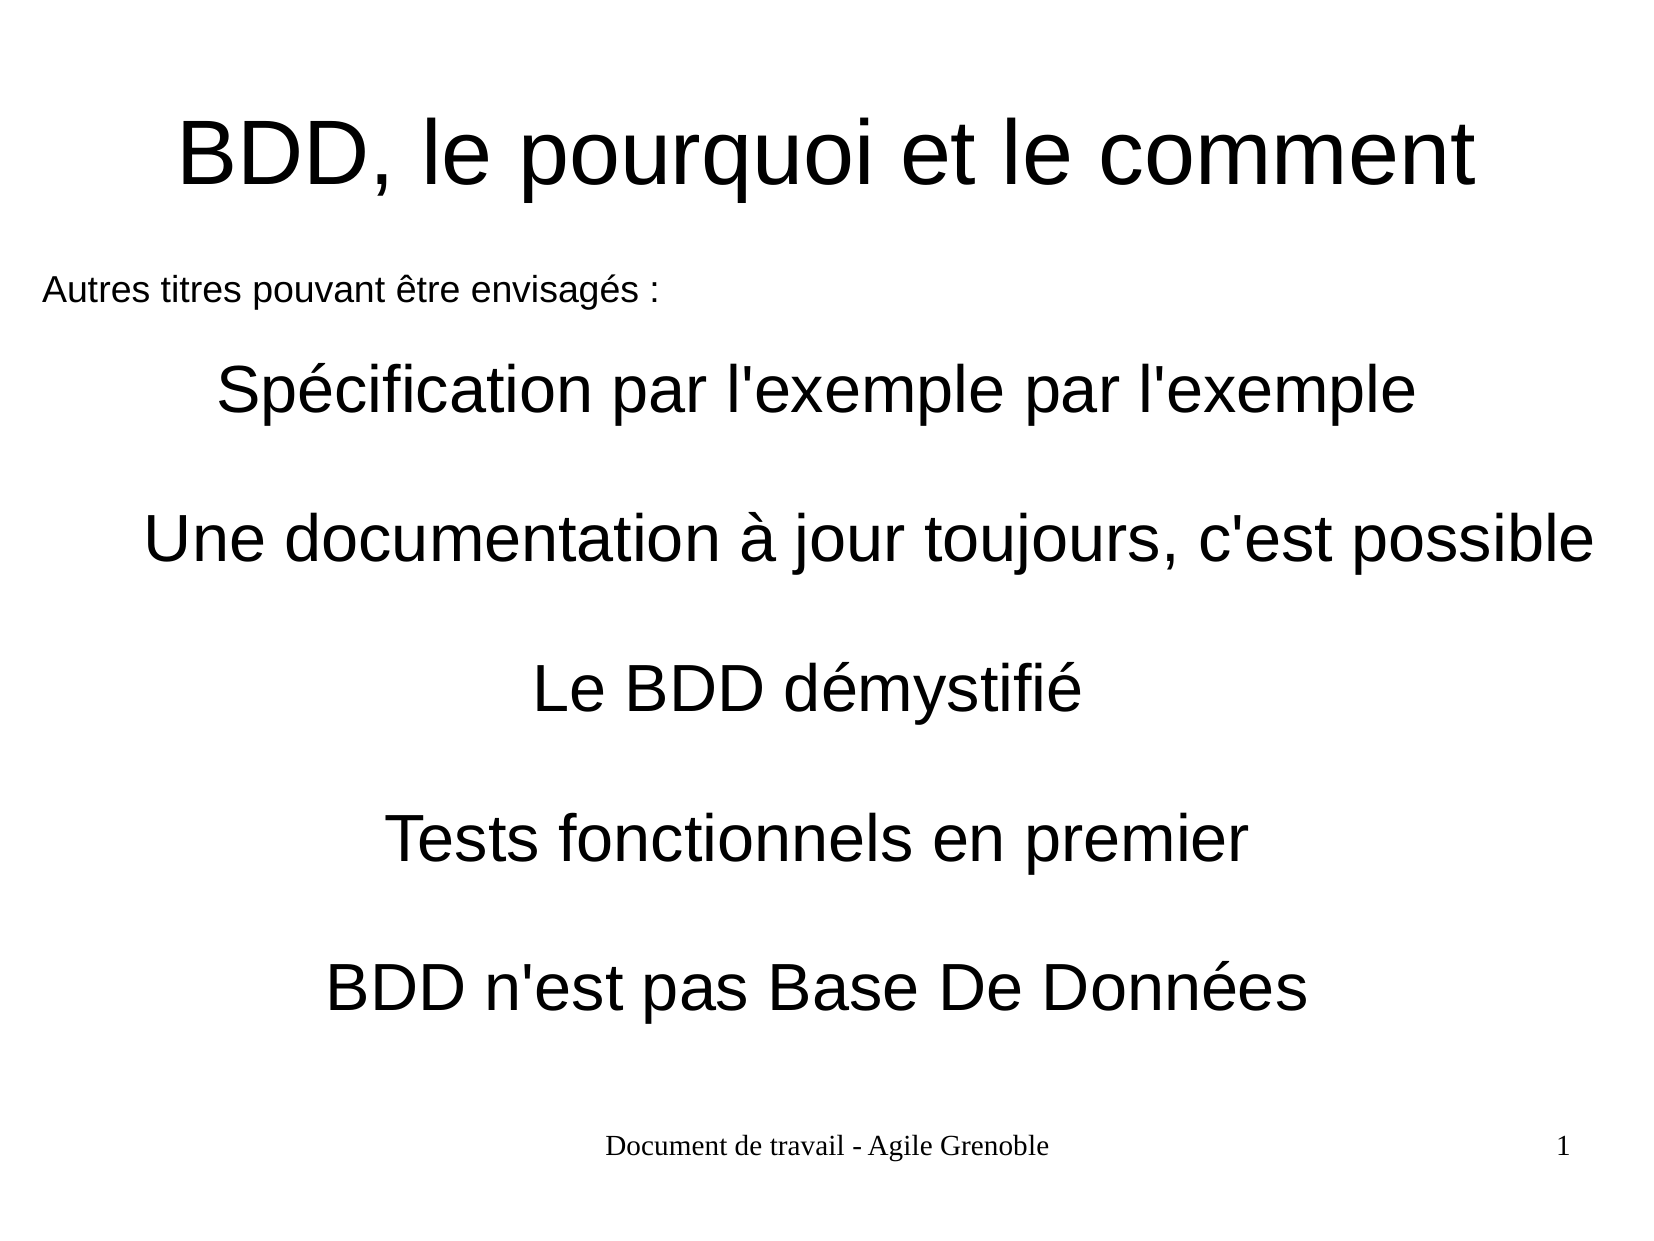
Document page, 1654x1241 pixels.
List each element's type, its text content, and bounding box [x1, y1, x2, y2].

subtitle Autres titres pouvant être envisagés : Spécification par l'exemple par l'exemple Une documentation à jour toujours, c'est possible Le BDD démystifié Tests fonctionnels en premier BDD n'est pas Base De Données [0, 267, 1636, 1100]
title BDD, le pourquoi et le comment [82, 49, 1571, 257]
